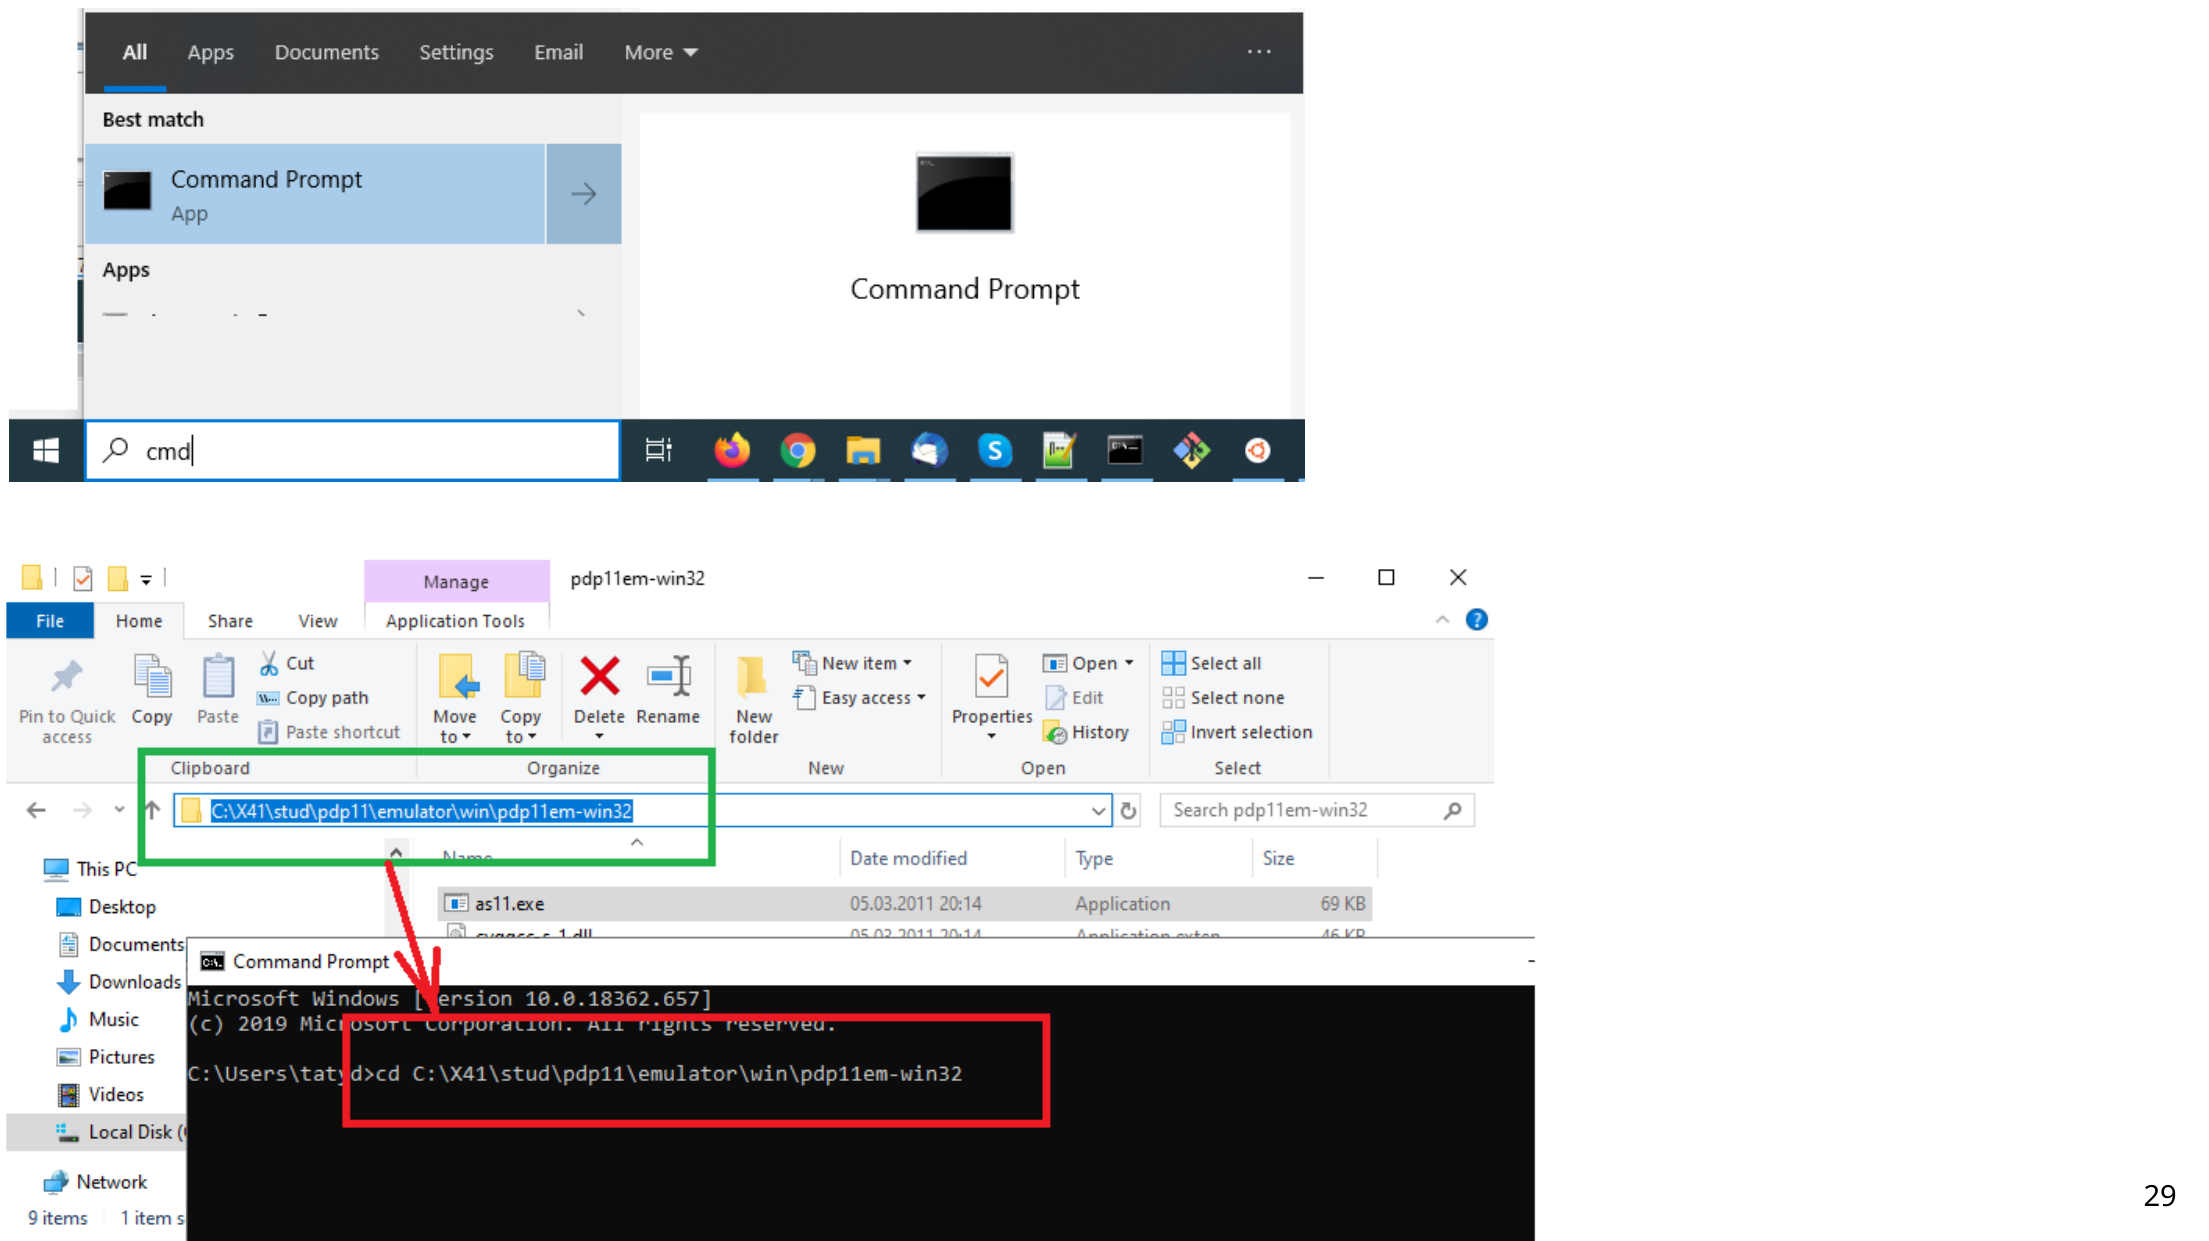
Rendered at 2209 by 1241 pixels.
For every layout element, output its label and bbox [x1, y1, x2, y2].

picture [9, 8, 1305, 482]
picture [5, 554, 2140, 1241]
